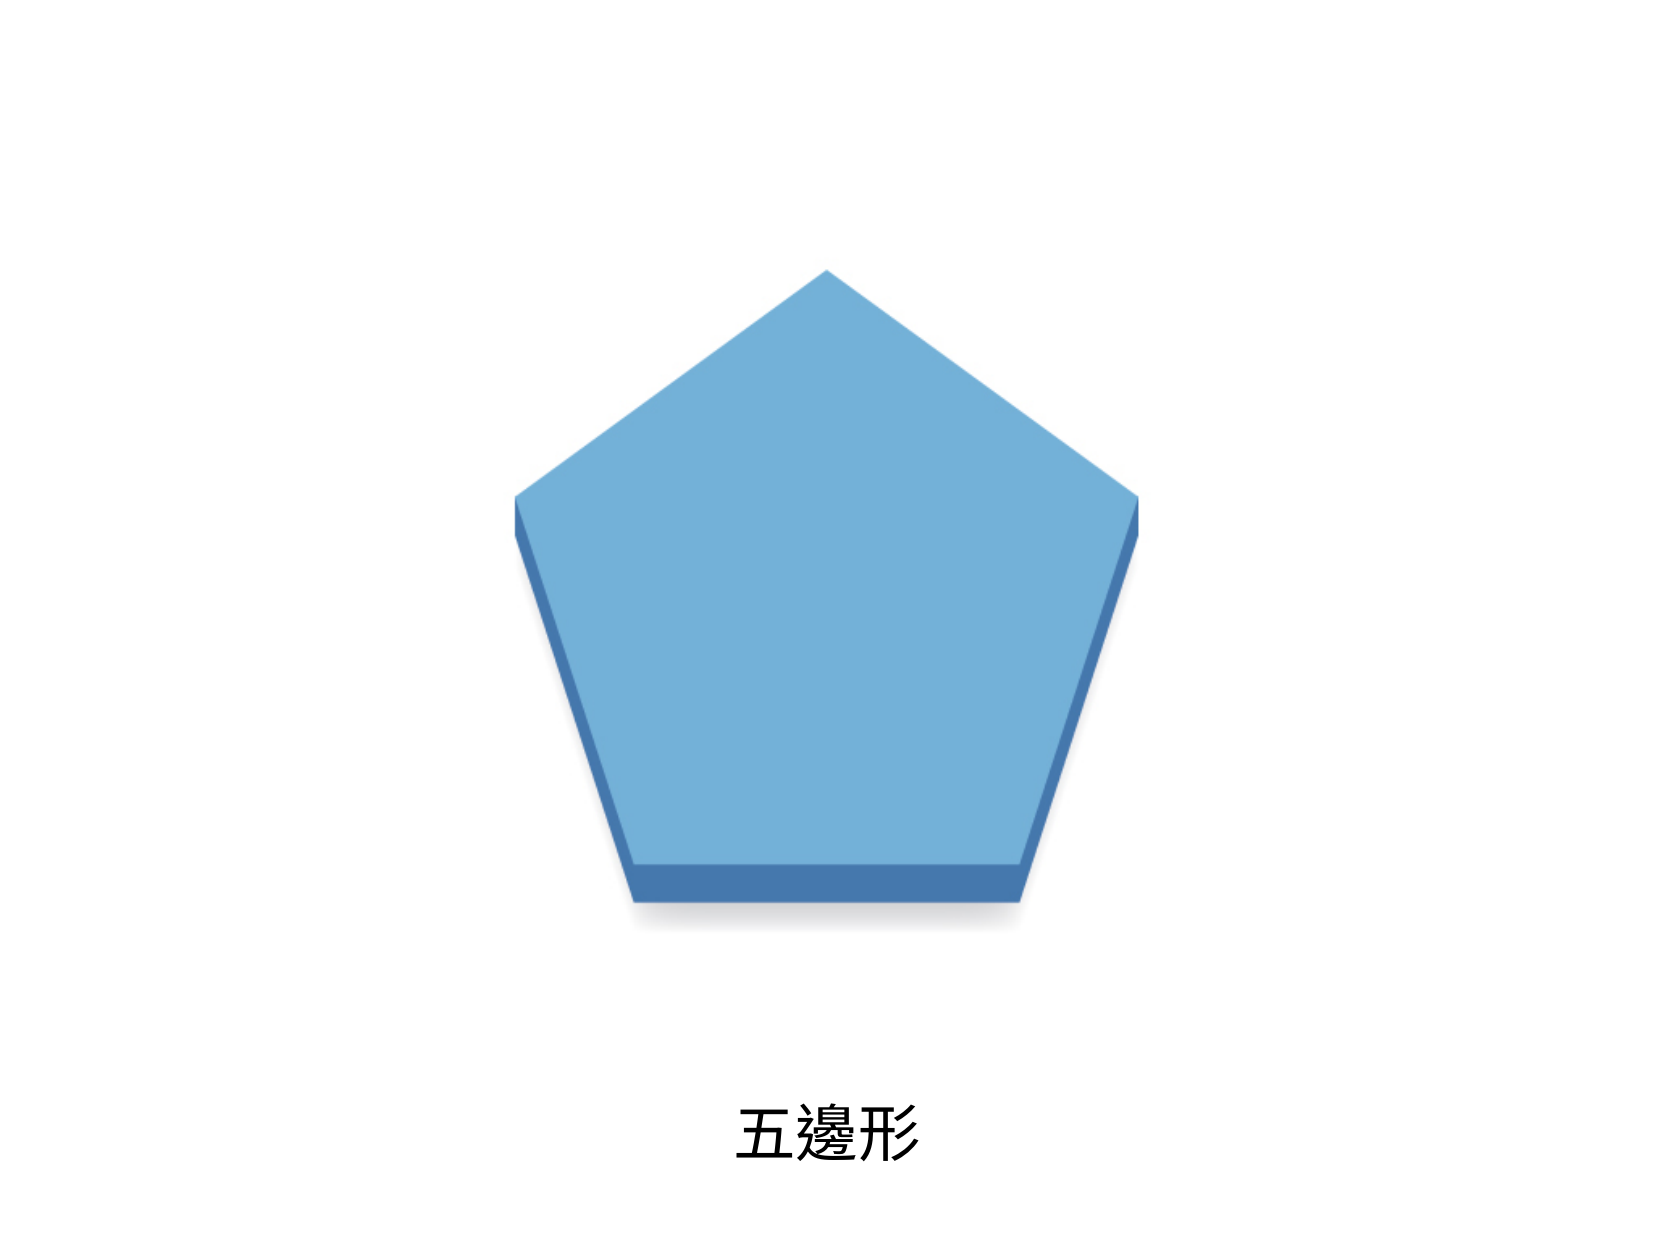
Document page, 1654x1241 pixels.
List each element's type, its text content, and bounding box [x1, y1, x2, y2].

picture [0, 0, 1654, 1241]
title 五邊形 [82, 1025, 1571, 1233]
